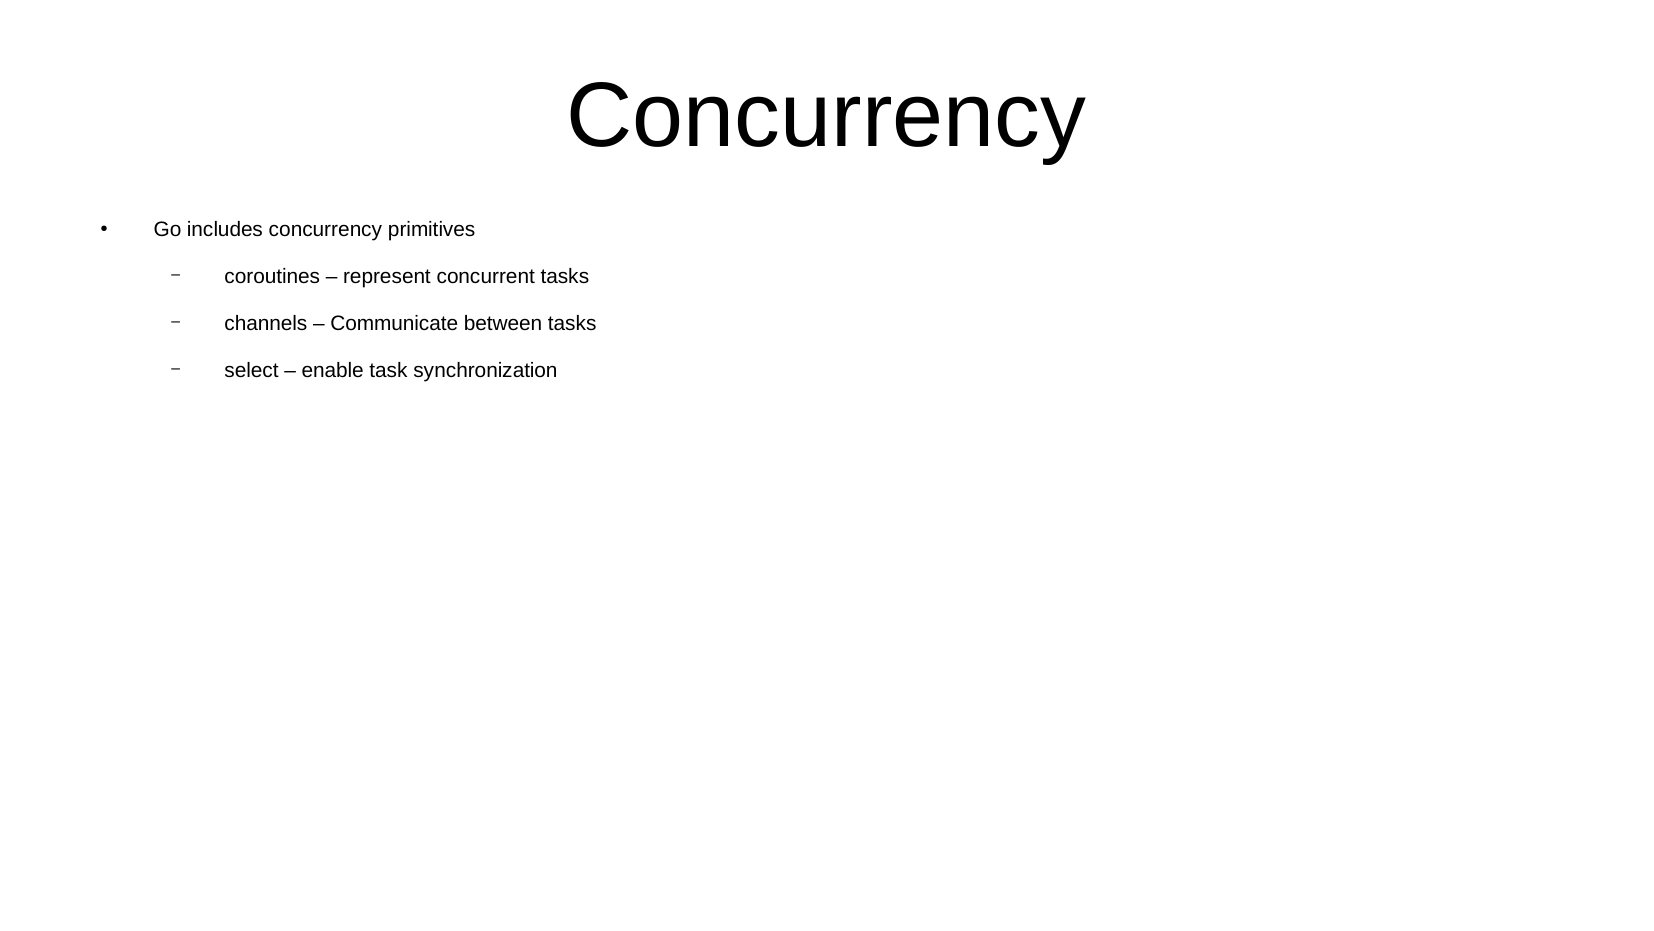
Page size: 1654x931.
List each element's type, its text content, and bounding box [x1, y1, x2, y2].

title Concurrency [82, 37, 1571, 193]
list Go includes concurrency primitives coroutines – represent concurrent tasks channels – Communicate between tasks select – enable task synchronization [82, 217, 1571, 758]
